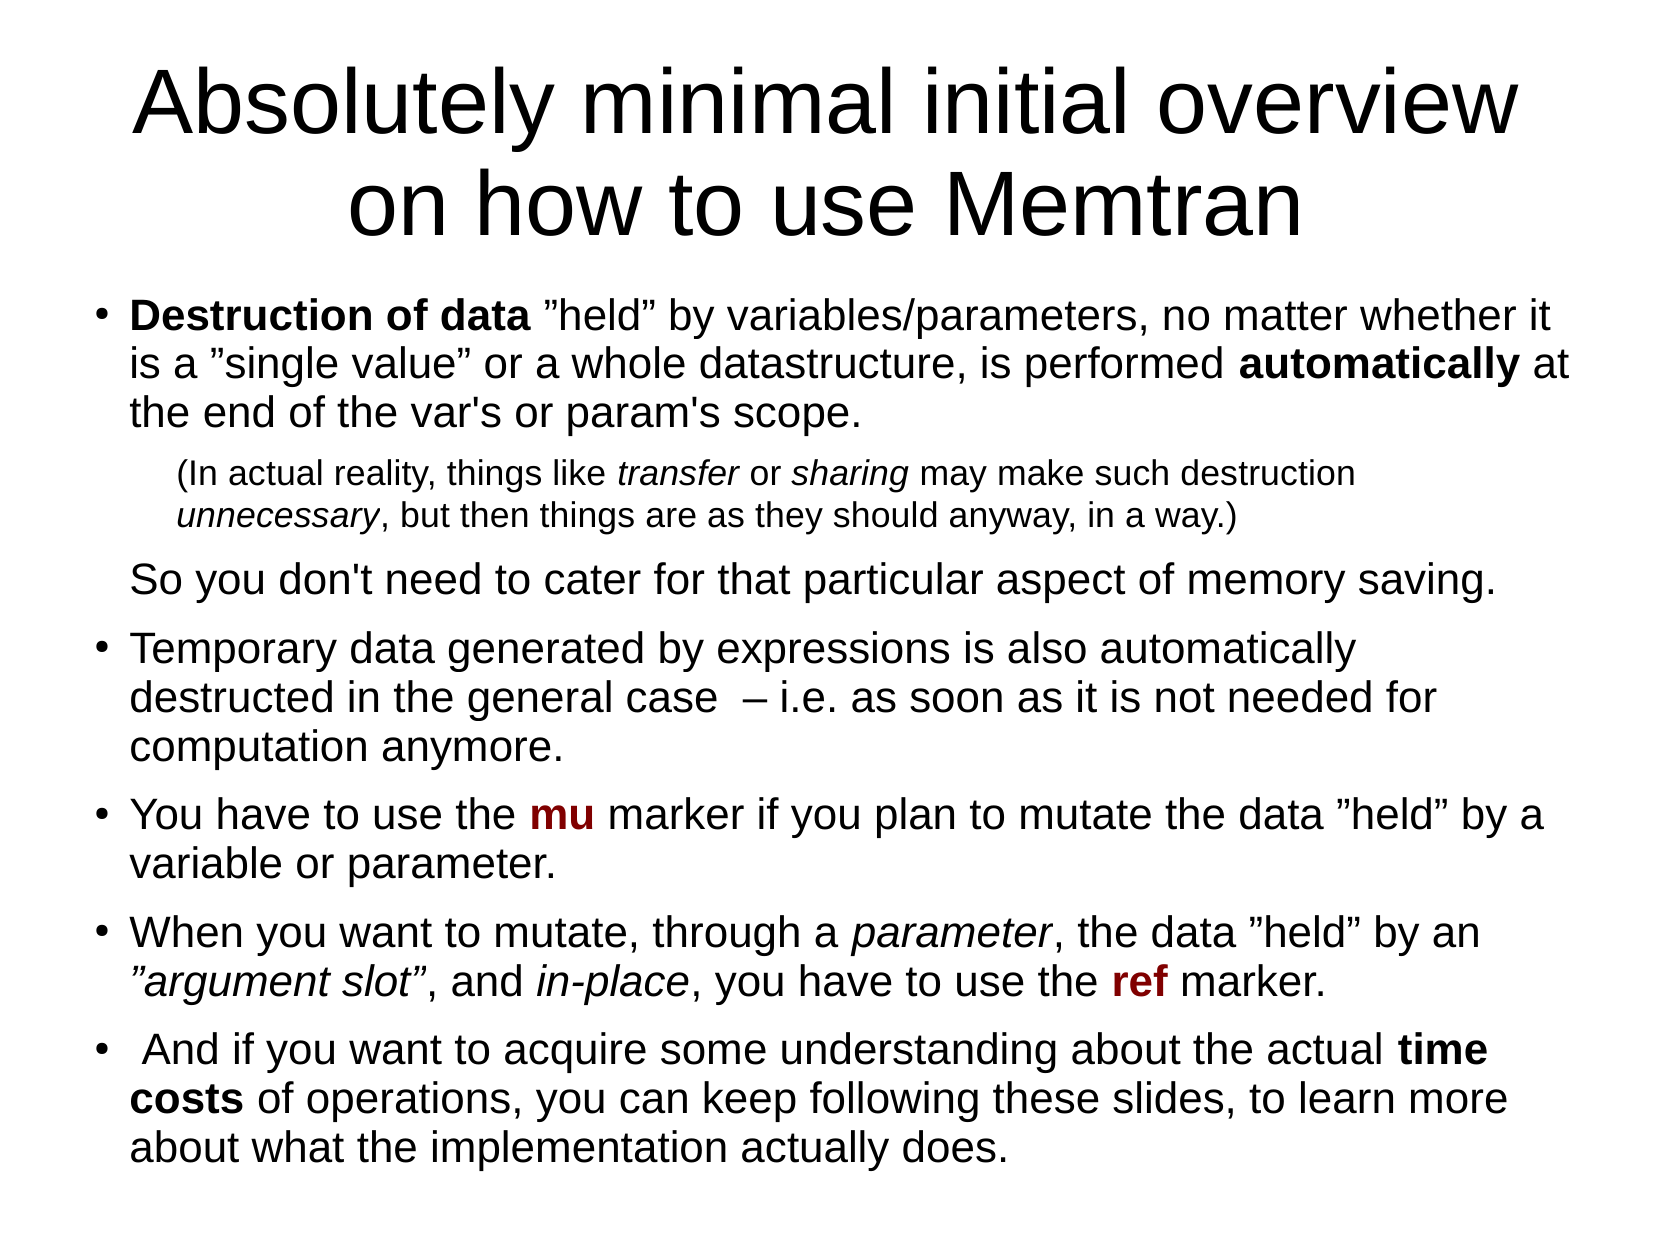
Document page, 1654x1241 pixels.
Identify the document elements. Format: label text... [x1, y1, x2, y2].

title Absolutely minimal initial overview on how to use Memtran [82, 49, 1571, 257]
list Destruction of data ”held” by variables/parameters, no matter whether it is a ”single value” or a whole datastructure, is performed automatically at the end of the var's or param's scope. (In actual reality, things like transfer or sharing may make such destruction unnecessary, but then things are as they should anyway, in a way.) So you don't need to cater for that particular aspect of memory saving. Temporary data generated by expressions is also automatically destructed in the general case – i.e. as soon as it is not needed for computation anymore. You have to use the mu marker if you plan to mutate the data ”held” by a variable or parameter. When you want to mutate, through a parameter, the data ”held” by an ”argument slot”, and in-place, you have to use the ref marker. And if you want to acquire some understanding about the actual time costs of operations, you can keep following these slides, to learn more about what the implementation actually does. [82, 290, 1571, 1182]
